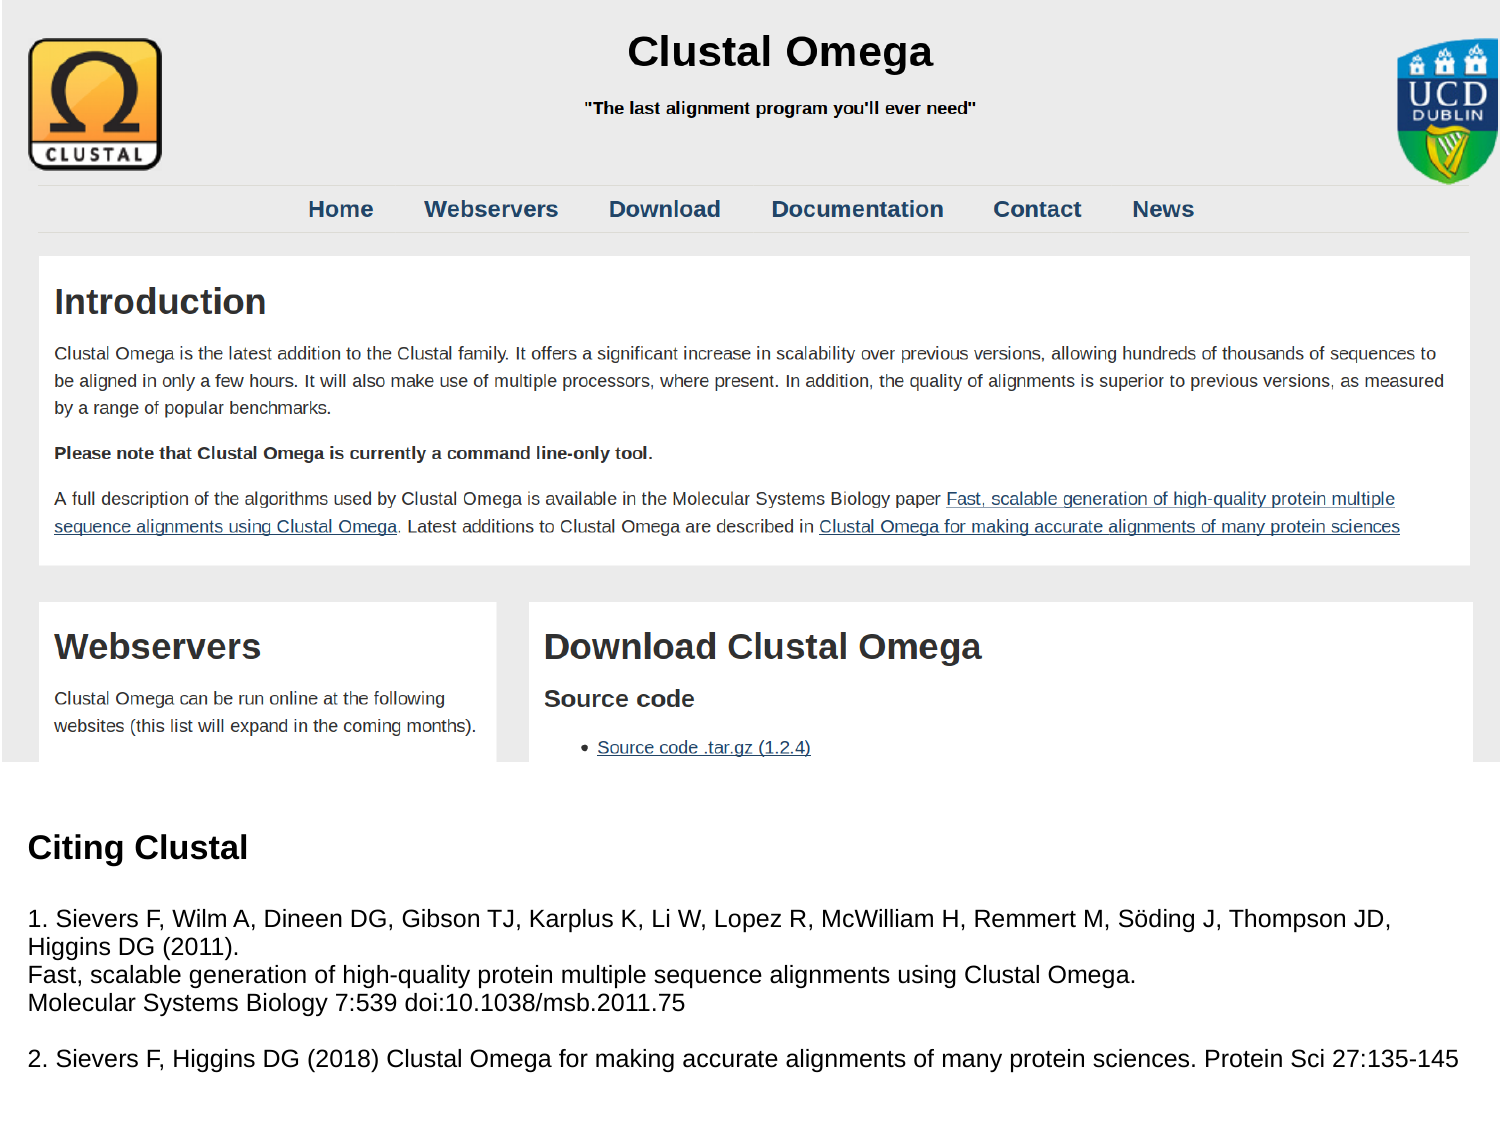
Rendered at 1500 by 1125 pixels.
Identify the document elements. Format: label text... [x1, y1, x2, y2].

picture [2, 0, 1500, 762]
text_box Citing Clustal 1. Sievers F, Wilm A, Dineen DG, Gibson TJ, Karplus K, Li W, Lopez R, McWilliam H, Remmert M, Söding J, Thompson JD, Higgins DG (2011). Fast, scalable generation of high-quality protein multiple sequence alignments using Clustal Omega. Molecular Systems Biology 7:539 doi:10.1038/msb.2011.75 2. Sievers F, Higgins DG (2018) Clustal Omega for making accurate alignments of many protein sciences. Protein Sci 27:135-145 [12, 821, 1486, 1081]
